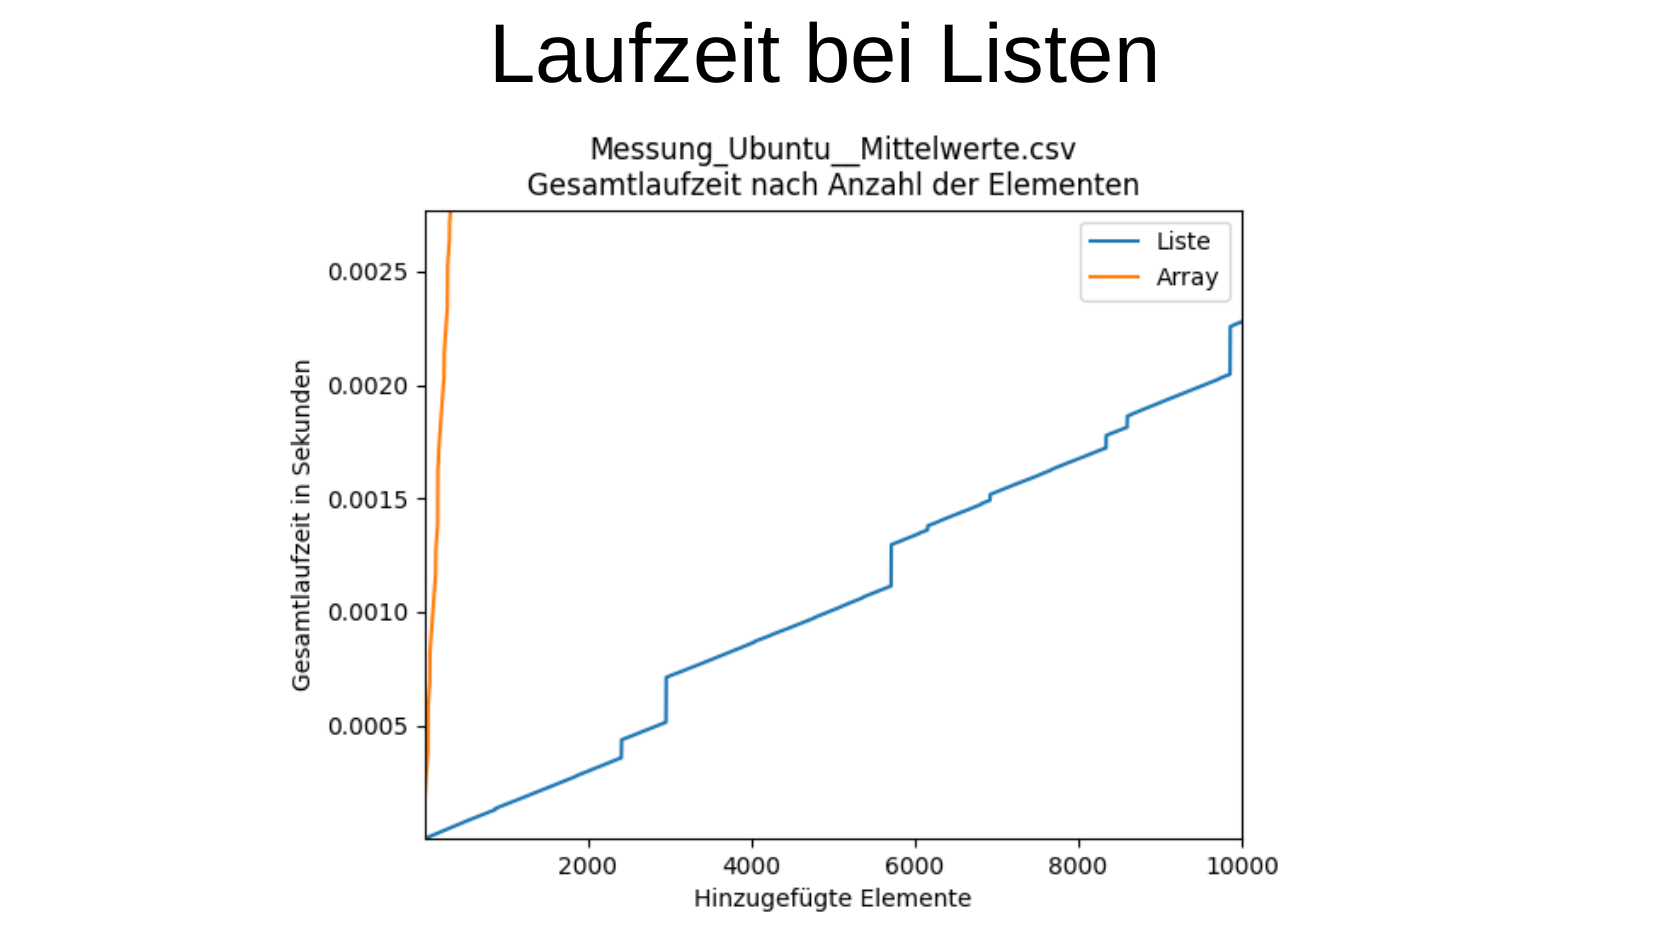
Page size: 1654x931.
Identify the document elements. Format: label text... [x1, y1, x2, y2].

title Laufzeit bei Listen [37, 0, 1613, 147]
picture [262, 112, 1351, 929]
